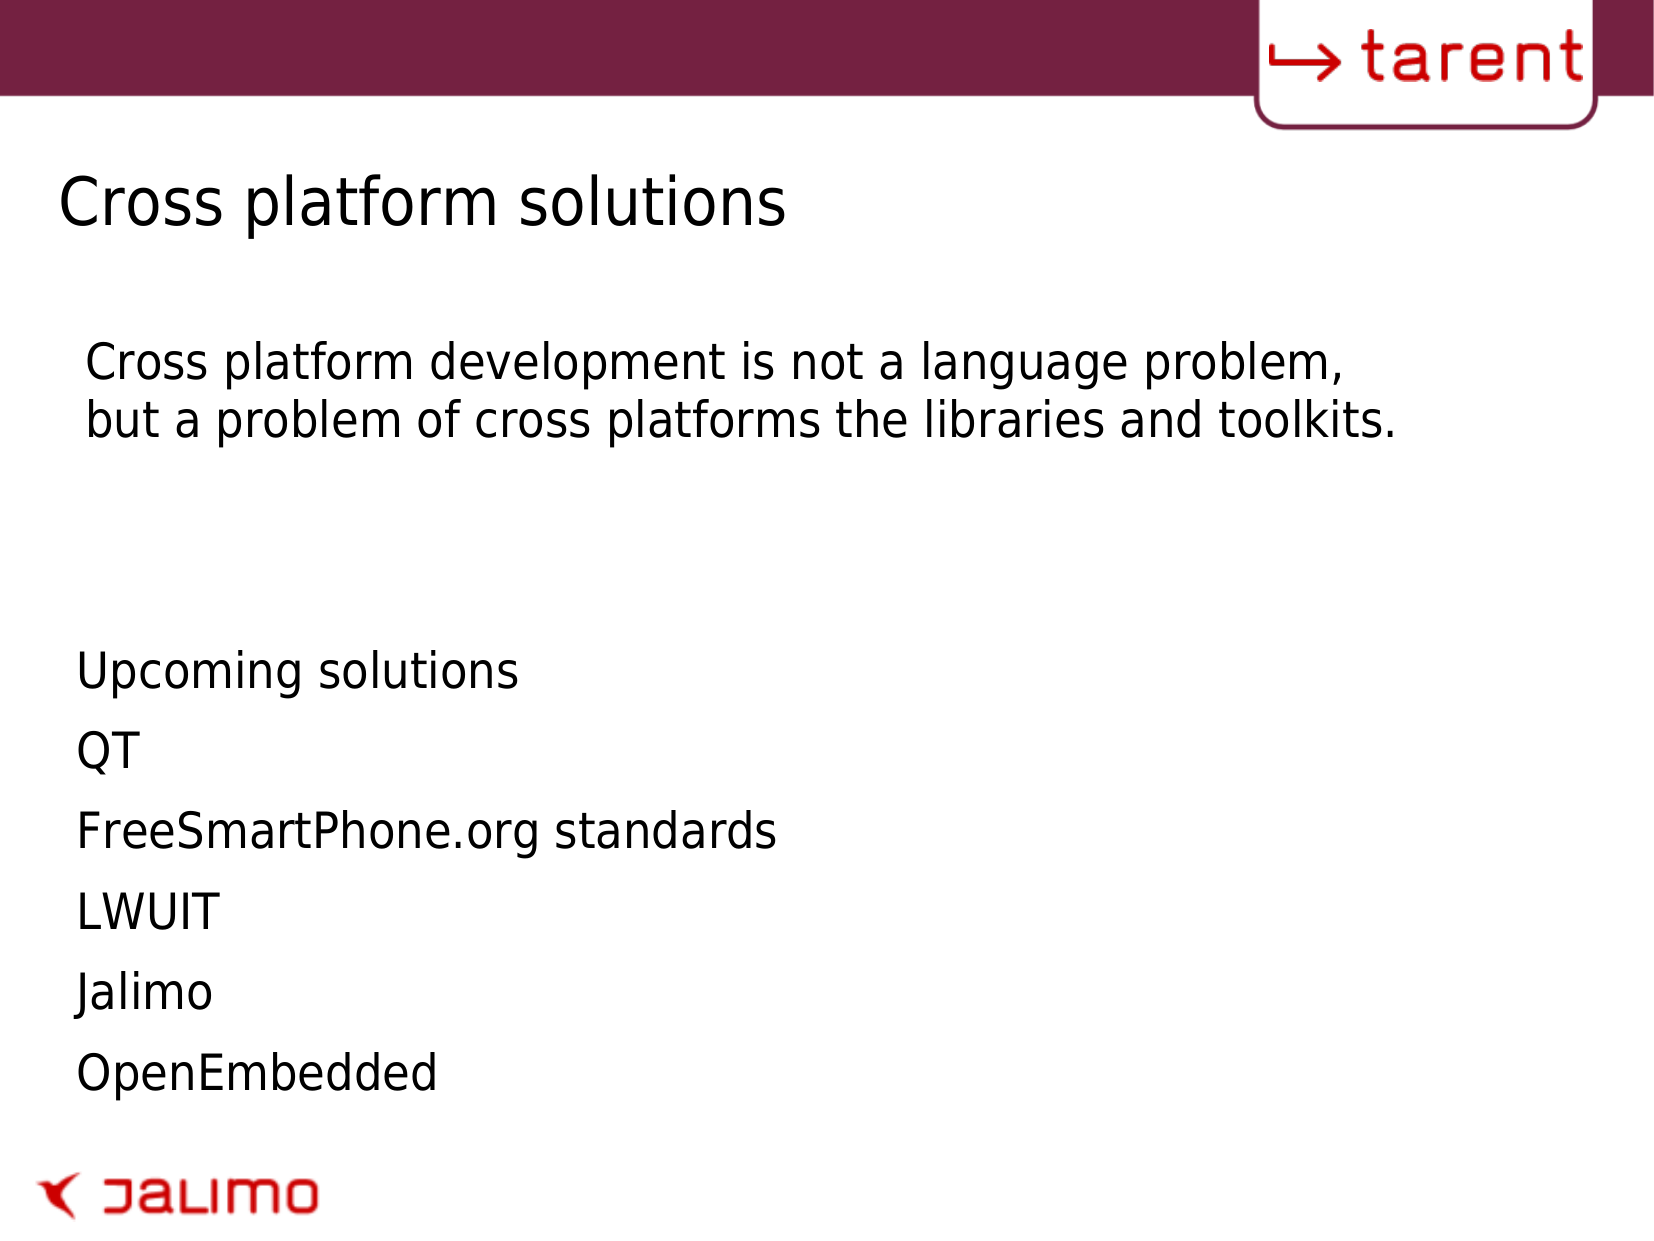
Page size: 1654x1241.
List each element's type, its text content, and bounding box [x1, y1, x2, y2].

text_box Cross platform development is not a language problem, but a problem of cross platforms the libraries and toolkits. [70, 325, 1562, 458]
title Cross platform solutions [59, 163, 1625, 242]
picture [0, 0, 1654, 146]
list Upcoming solutions QT FreeSmartPhone.org standards LWUIT Jalimo OpenEmbedded [59, 641, 1571, 1102]
picture [32, 1171, 324, 1222]
